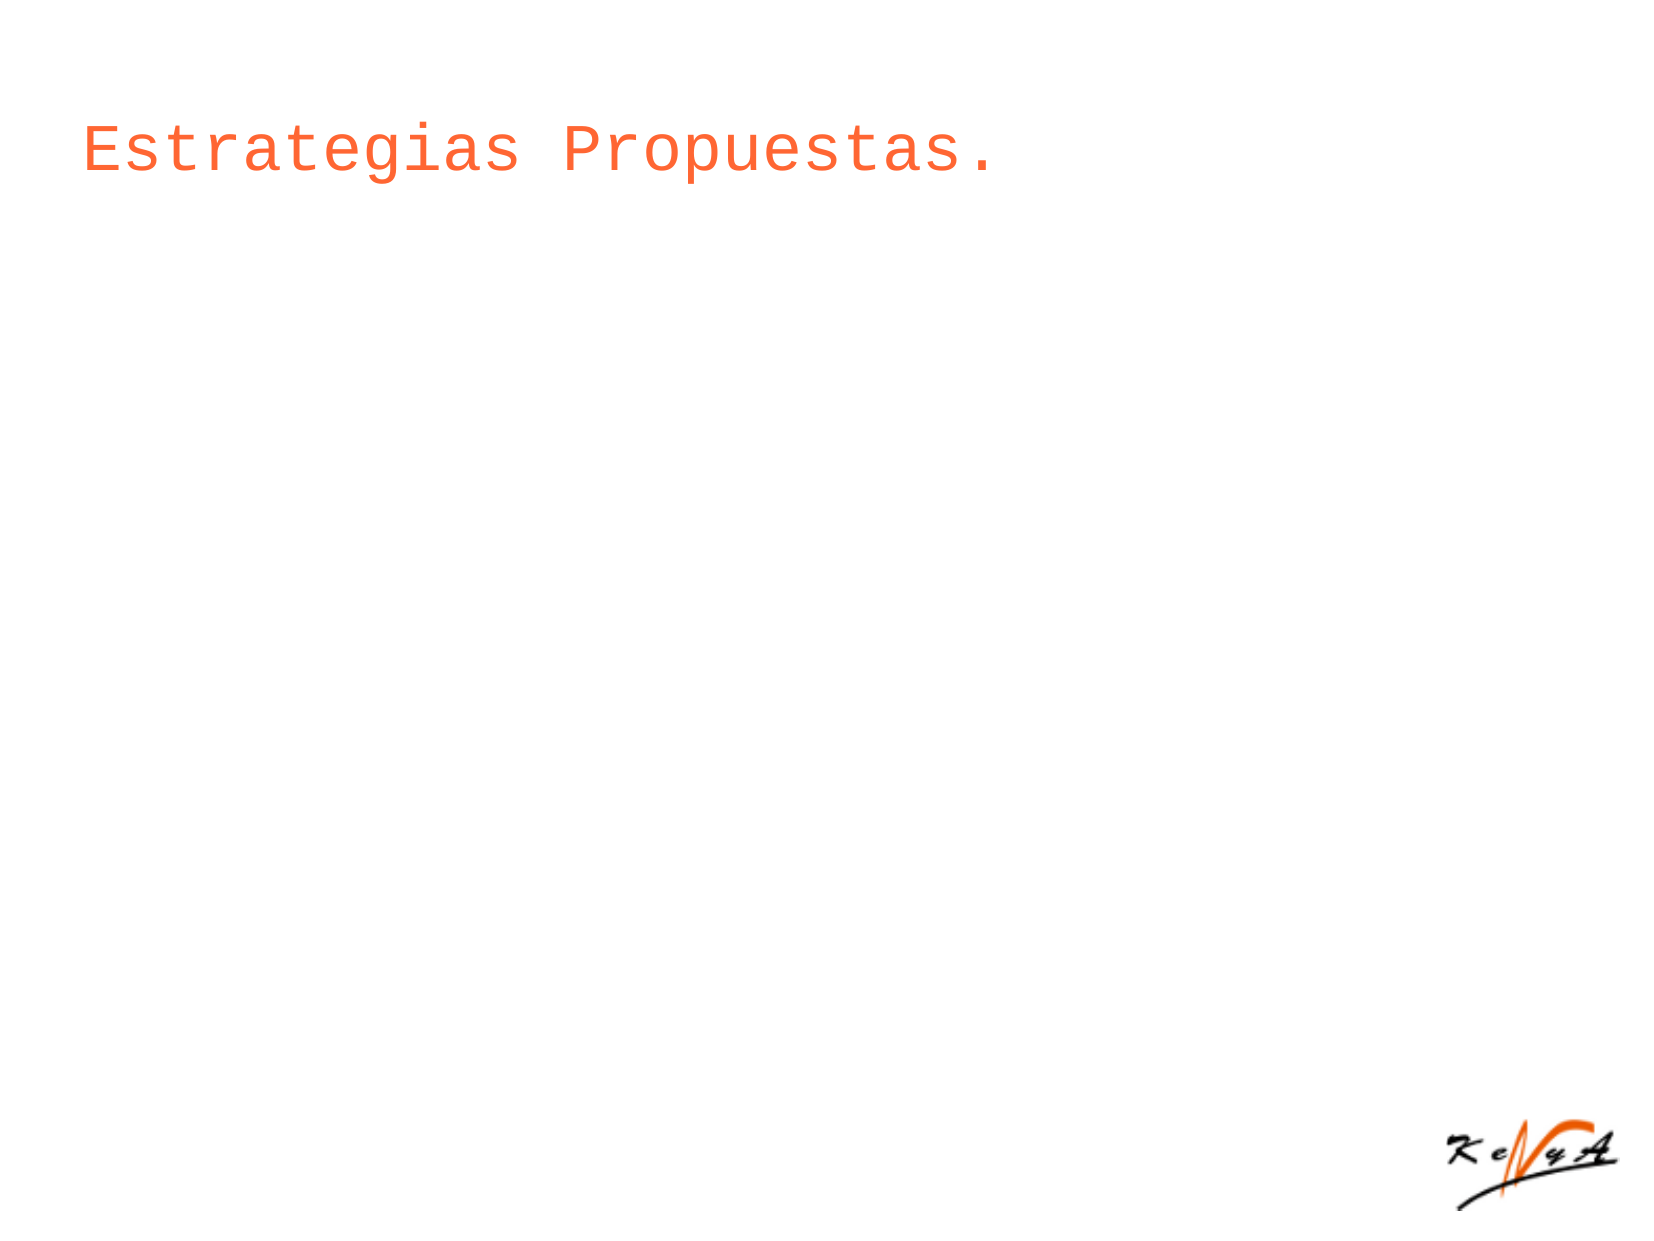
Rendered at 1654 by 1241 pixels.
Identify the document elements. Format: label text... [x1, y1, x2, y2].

picture [1446, 1118, 1620, 1211]
title Estrategias Propuestas. [82, 49, 1571, 257]
